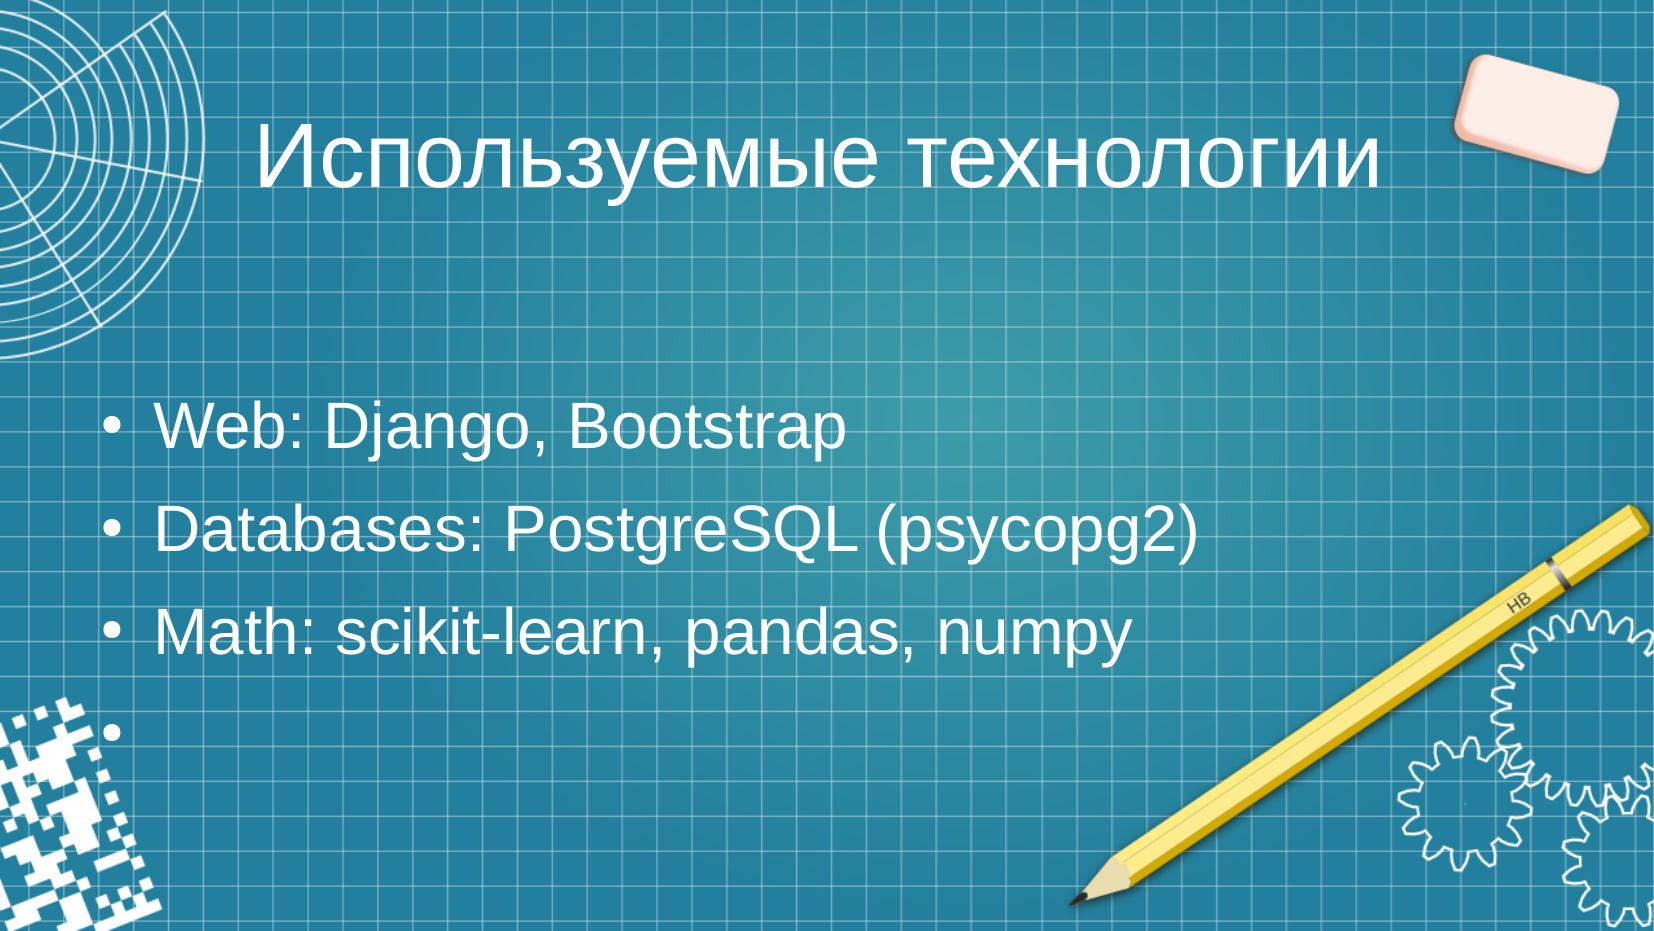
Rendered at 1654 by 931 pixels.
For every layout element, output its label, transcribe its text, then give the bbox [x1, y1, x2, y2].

picture [0, 0, 1654, 931]
title Используемые технологии [75, 49, 1564, 263]
list Web: Django, Bootstrap Databases: PostgreSQL (psycopg2) Math: scikit-learn, pandas, numpy [82, 389, 1571, 842]
